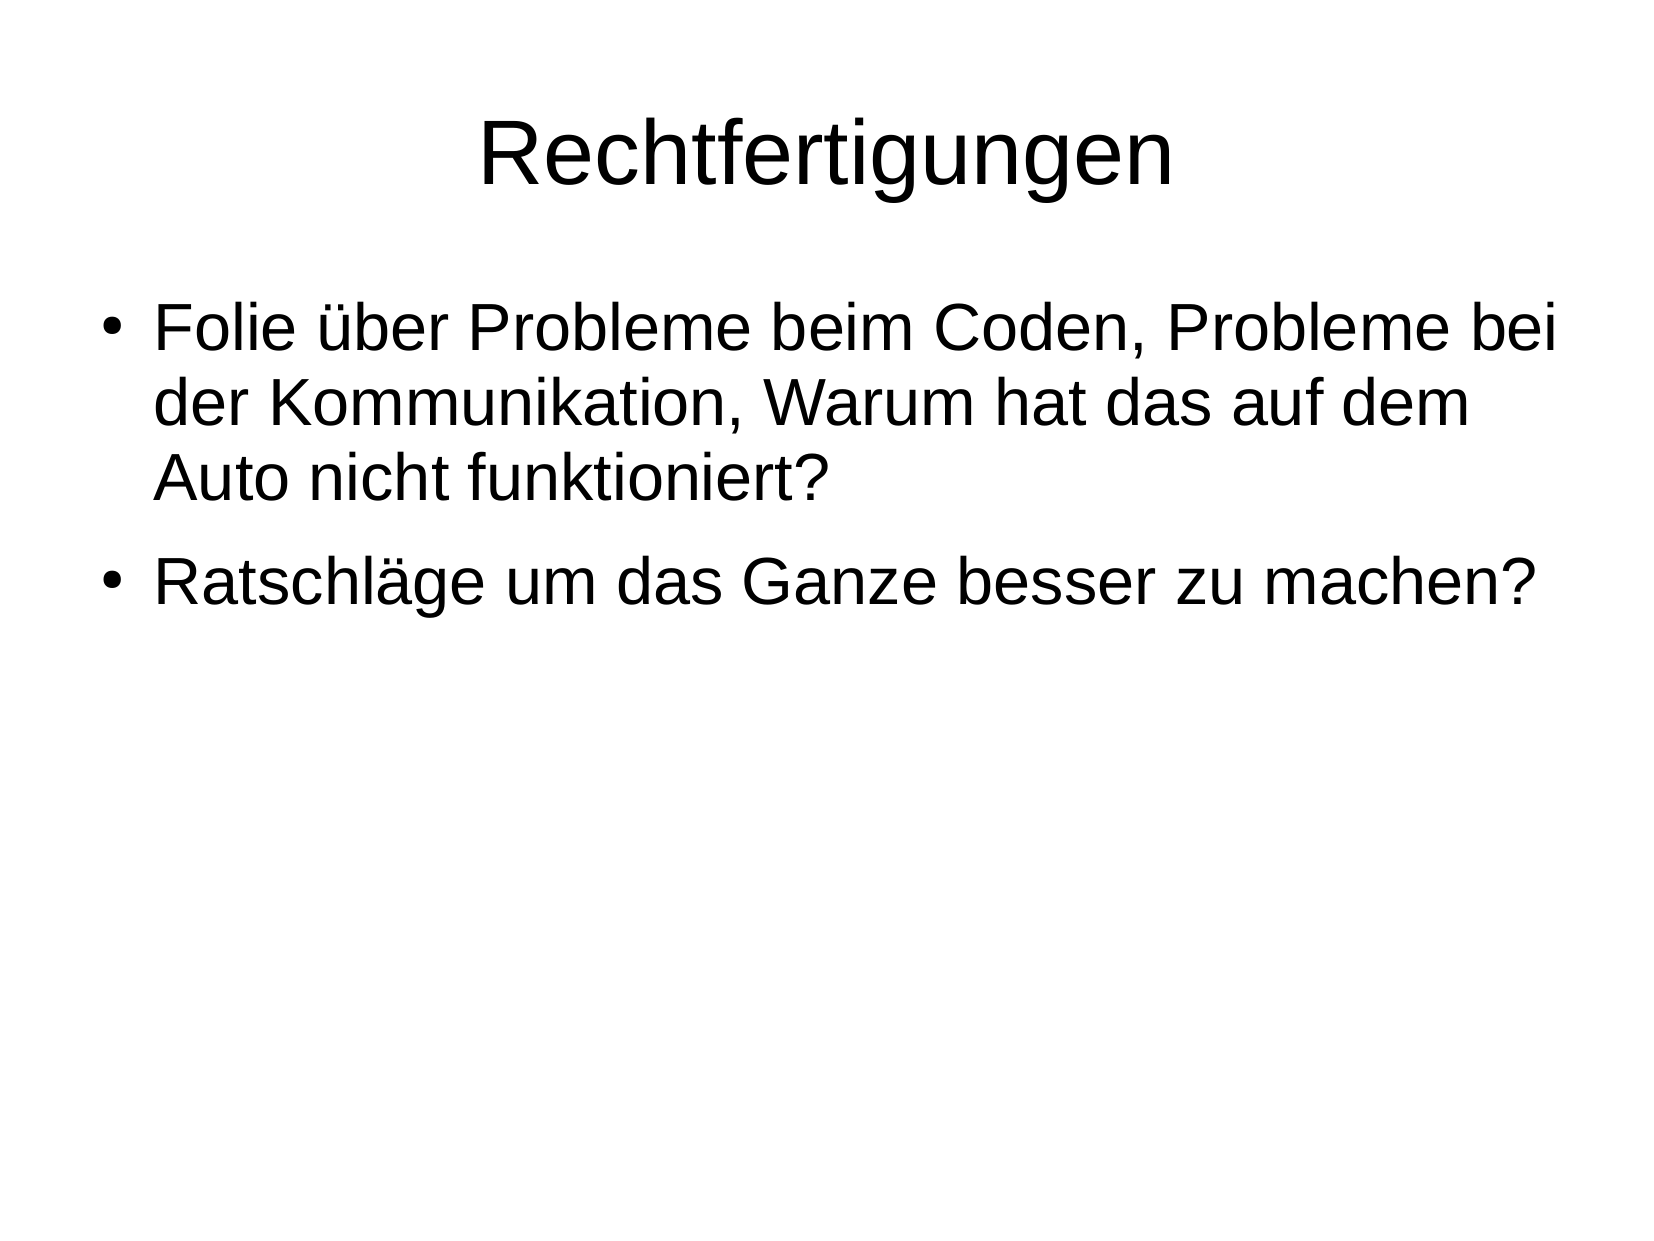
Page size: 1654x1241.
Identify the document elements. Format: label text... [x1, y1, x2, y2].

list Folie über Probleme beim Coden, Probleme bei der Kommunikation, Warum hat das auf dem Auto nicht funktioniert? Ratschläge um das Ganze besser zu machen? [82, 290, 1571, 1109]
title Rechtfertigungen [82, 49, 1571, 257]
